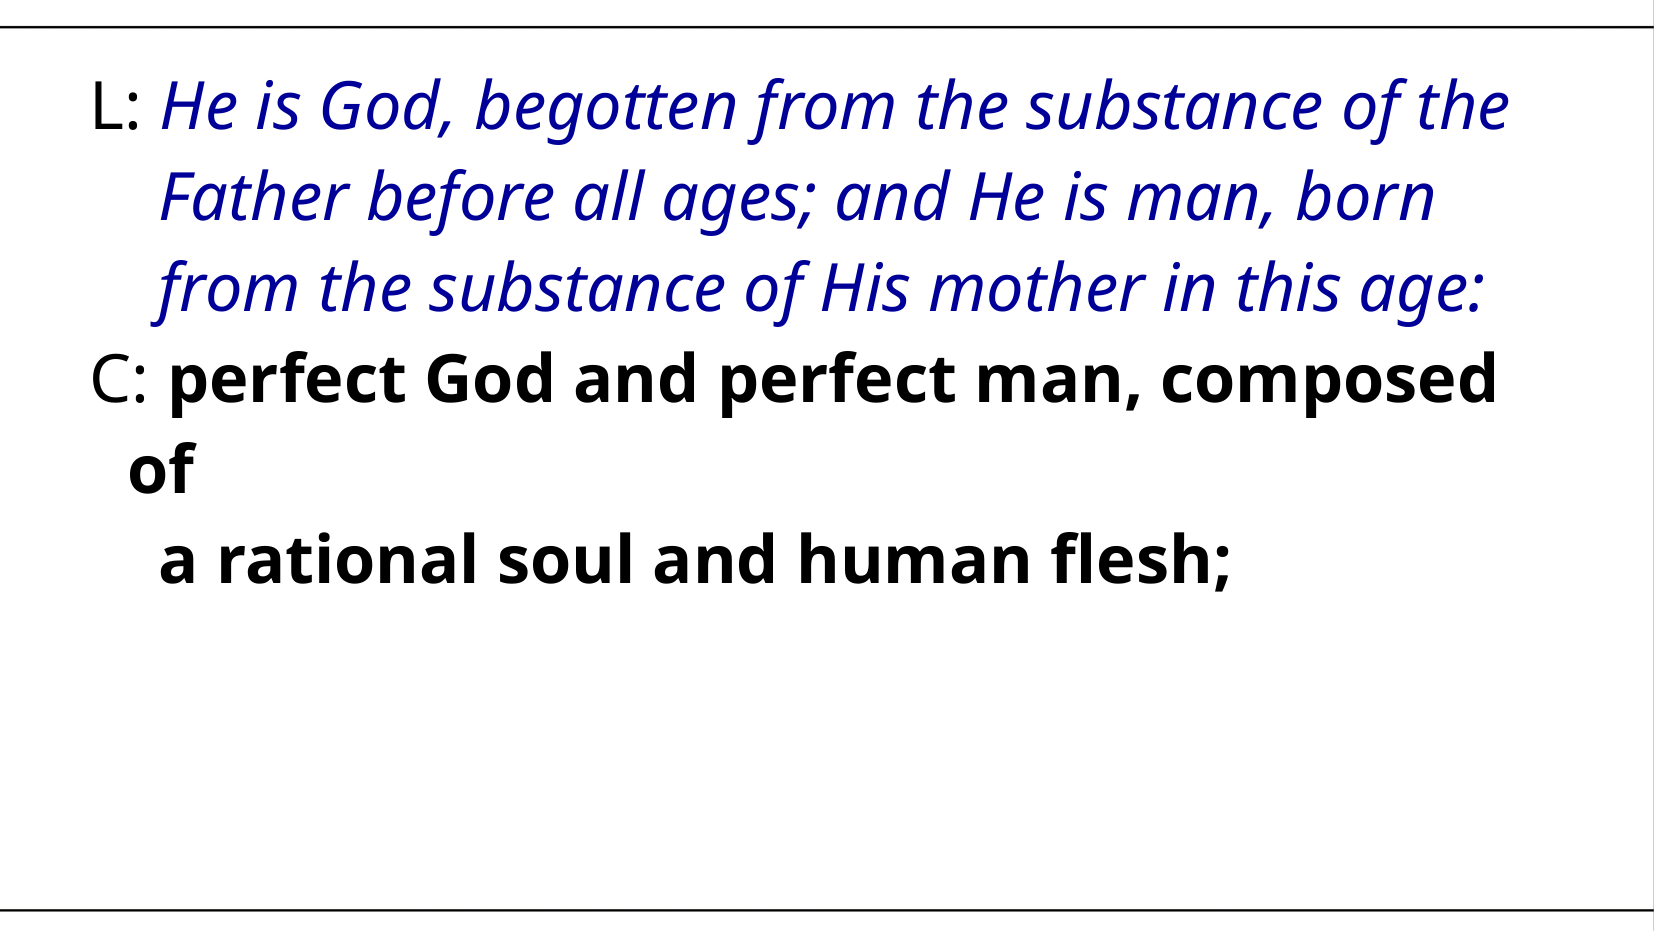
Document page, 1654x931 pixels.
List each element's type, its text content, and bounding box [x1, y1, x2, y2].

text_box L: He is God, begotten from the substance of the Father before all ages; and He is man, born from the substance of His mother in this age: C: perfect God and perfect man, composed of a rational soul and human flesh; [75, 51, 1561, 511]
picture [0, 0, 1654, 931]
